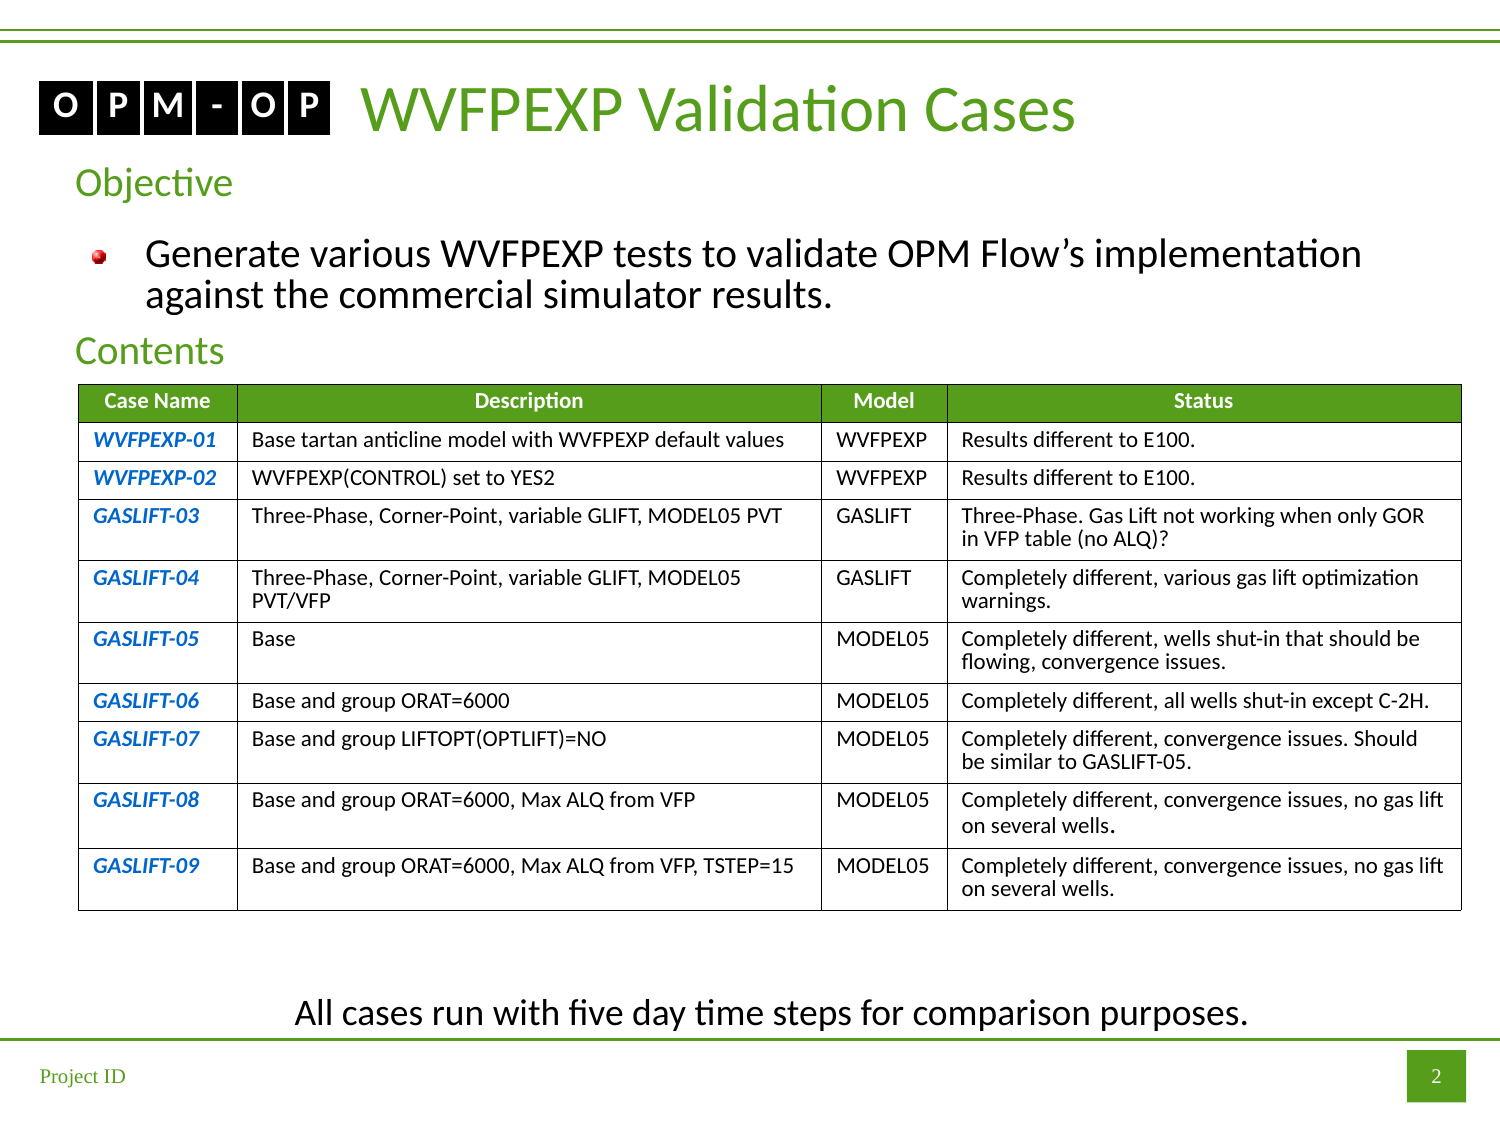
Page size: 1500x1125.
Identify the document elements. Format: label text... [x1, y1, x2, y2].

title WVFPEXP Validation Cases [360, 77, 1425, 153]
table_cell MODEL05 [822, 722, 947, 783]
table_cell Completely different, all wells shut-in except C-2H. [948, 684, 1461, 721]
table_cell WVFPEXP-02 [79, 462, 237, 499]
table_cell MODEL05 [822, 623, 947, 683]
table_cell WVFPEXP(CONTROL) set to YES2 [238, 462, 821, 499]
table_cell Base [238, 623, 821, 683]
list Objective Generate various WVFPEXP tests to validate OPM Flow’s implementation against the commercial simulator results. Contents [75, 165, 1425, 376]
table_header Case Name [79, 385, 237, 422]
table_cell Base tartan anticline model with WVFPEXP default values [238, 423, 821, 461]
table_cell Base and group ORAT=6000, Max ALQ from VFP [238, 784, 821, 848]
table_cell Completely different, convergence issues, no gas lift on several wells. [948, 849, 1461, 910]
table_cell Completely different, convergence issues, no gas lift on several wells. [948, 784, 1461, 848]
table_cell MODEL05 [822, 784, 947, 848]
table_cell Results different to E100. [948, 462, 1461, 499]
table_cell Completely different, various gas lift optimization warnings. [948, 561, 1461, 622]
table_cell GASLIFT-04 [79, 561, 237, 622]
table_header Description [238, 385, 821, 422]
table_header Status [948, 385, 1461, 422]
table_cell Results different to E100. [948, 423, 1461, 461]
table_cell Base and group LIFTOPT(OPTLIFT)=NO [238, 722, 821, 783]
table_cell Base and group ORAT=6000, Max ALQ from VFP, TSTEP=15 [238, 849, 821, 910]
table_cell WVFPEXP [822, 462, 947, 499]
table_cell WVFPEXP [822, 423, 947, 461]
table_cell GASLIFT-07 [79, 722, 237, 783]
table_cell GASLIFT [822, 500, 947, 560]
table_header Model [822, 385, 947, 422]
table_cell Three-Phase, Corner-Point, variable GLIFT, MODEL05 PVT [238, 500, 821, 560]
table_cell MODEL05 [822, 684, 947, 721]
table_cell Completely different, wells shut-in that should be flowing, convergence issues. [948, 623, 1461, 683]
text_box All cases run with five day time steps for comparison purposes. [90, 990, 1456, 1043]
table_cell GASLIFT-05 [79, 623, 237, 683]
table_cell Three-Phase. Gas Lift not working when only GOR in VFP table (no ALQ)? [948, 500, 1461, 560]
table_cell Completely different, convergence issues. Should be similar to GASLIFT-05. [948, 722, 1461, 783]
table_cell Base and group ORAT=6000 [238, 684, 821, 721]
table_cell GASLIFT-03 [79, 500, 237, 560]
table_cell MODEL05 [822, 849, 947, 910]
table_cell GASLIFT [822, 561, 947, 622]
table_cell GASLIFT-09 [79, 849, 237, 910]
table_cell WVFPEXP-01 [79, 423, 237, 461]
table_cell Three-Phase, Corner-Point, variable GLIFT, MODEL05 PVT/VFP [238, 561, 821, 622]
table_cell GASLIFT-06 [79, 684, 237, 721]
table_cell GASLIFT-08 [79, 784, 237, 848]
